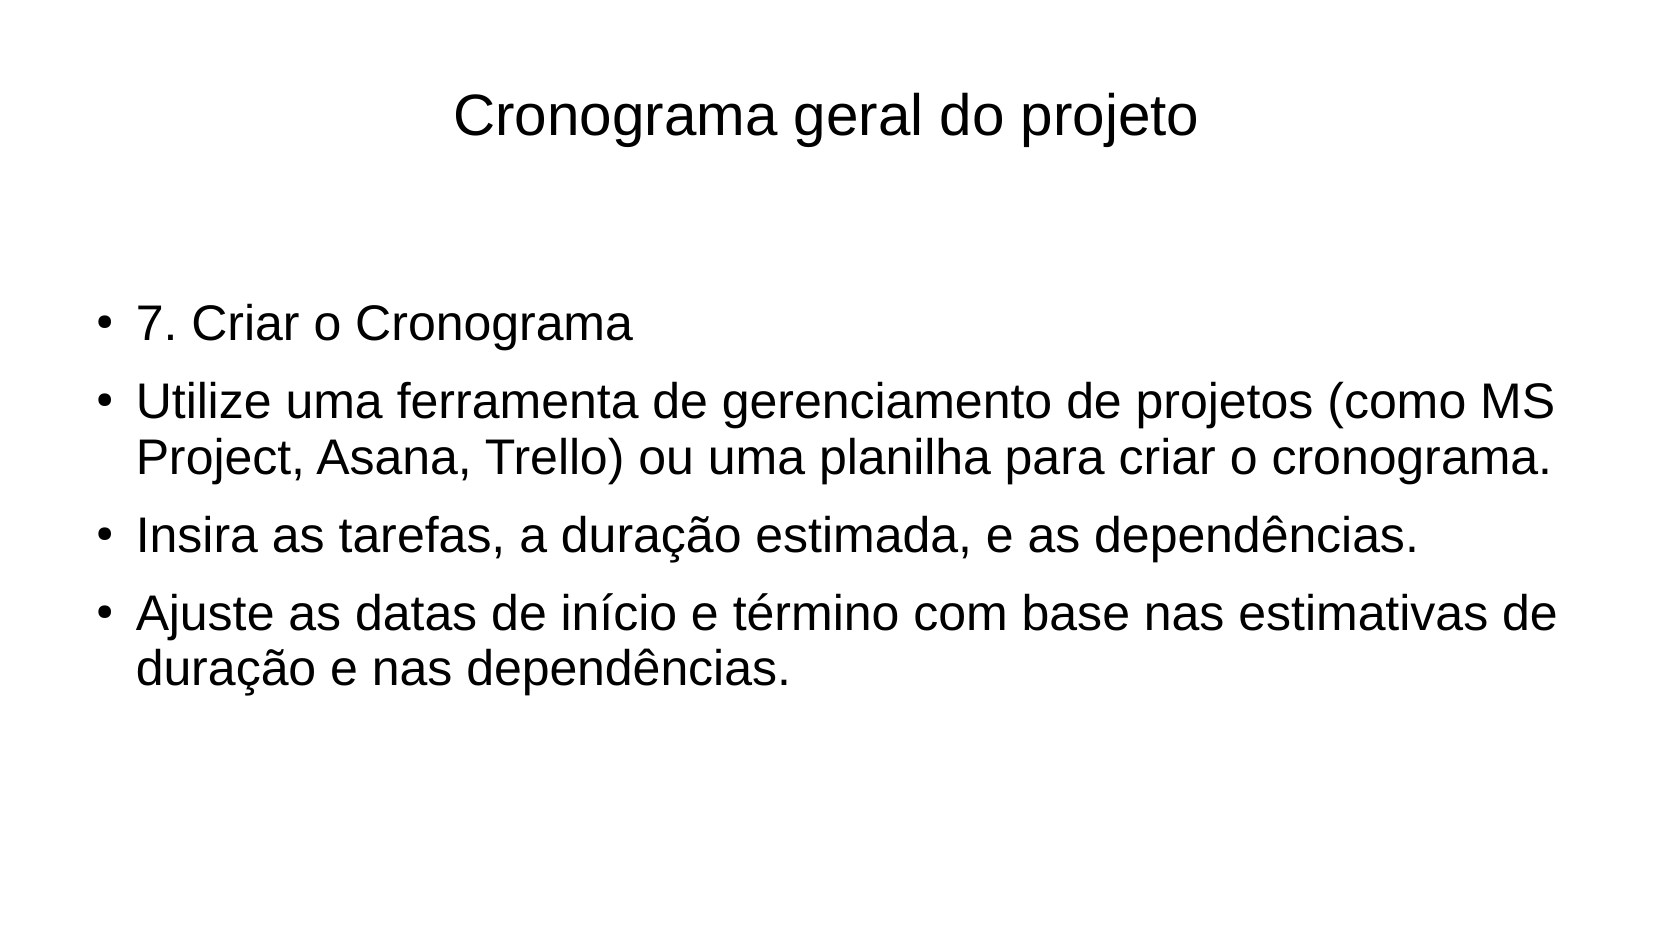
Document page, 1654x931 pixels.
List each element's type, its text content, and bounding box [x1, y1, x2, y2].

title Cronograma geral do projeto [82, 37, 1571, 193]
list 7. Criar o Cronograma Utilize uma ferramenta de gerenciamento de projetos (como MS Project, Asana, Trello) ou uma planilha para criar o cronograma. Insira as tarefas, a duração estimada, e as dependências. Ajuste as datas de início e término com base nas estimativas de duração e nas dependências. [82, 217, 1571, 758]
